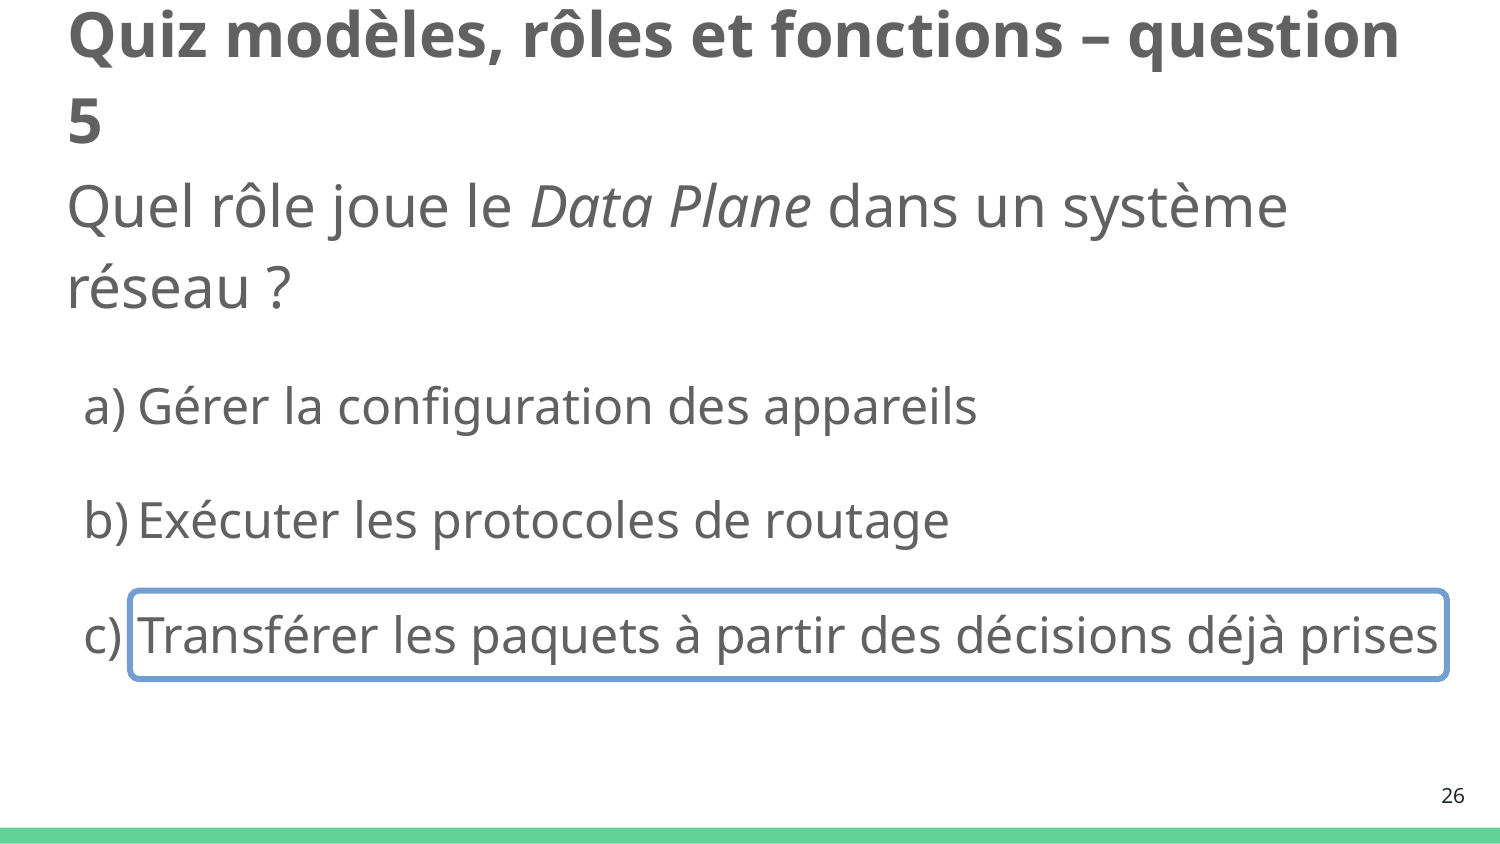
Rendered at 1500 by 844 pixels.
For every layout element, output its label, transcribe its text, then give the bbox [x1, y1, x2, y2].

list Quel rôle joue le Data Plane dans un système réseau ? Gérer la configuration des appareils Exécuter les protocoles de routage Transférer les paquets à partir des décisions déjà prises [51, 144, 1477, 679]
slide_number <numéro> [1389, 764, 1480, 830]
title Quiz modèles, rôles et fonctions – question 5 [51, 23, 1449, 117]
list Quel rôle joue le Data Plane dans un système réseau ? Gérer la configuration des appareils Exécuter les protocoles de routage Transférer les paquets à partir des décisions déjà prises [133, 594, 1443, 676]
